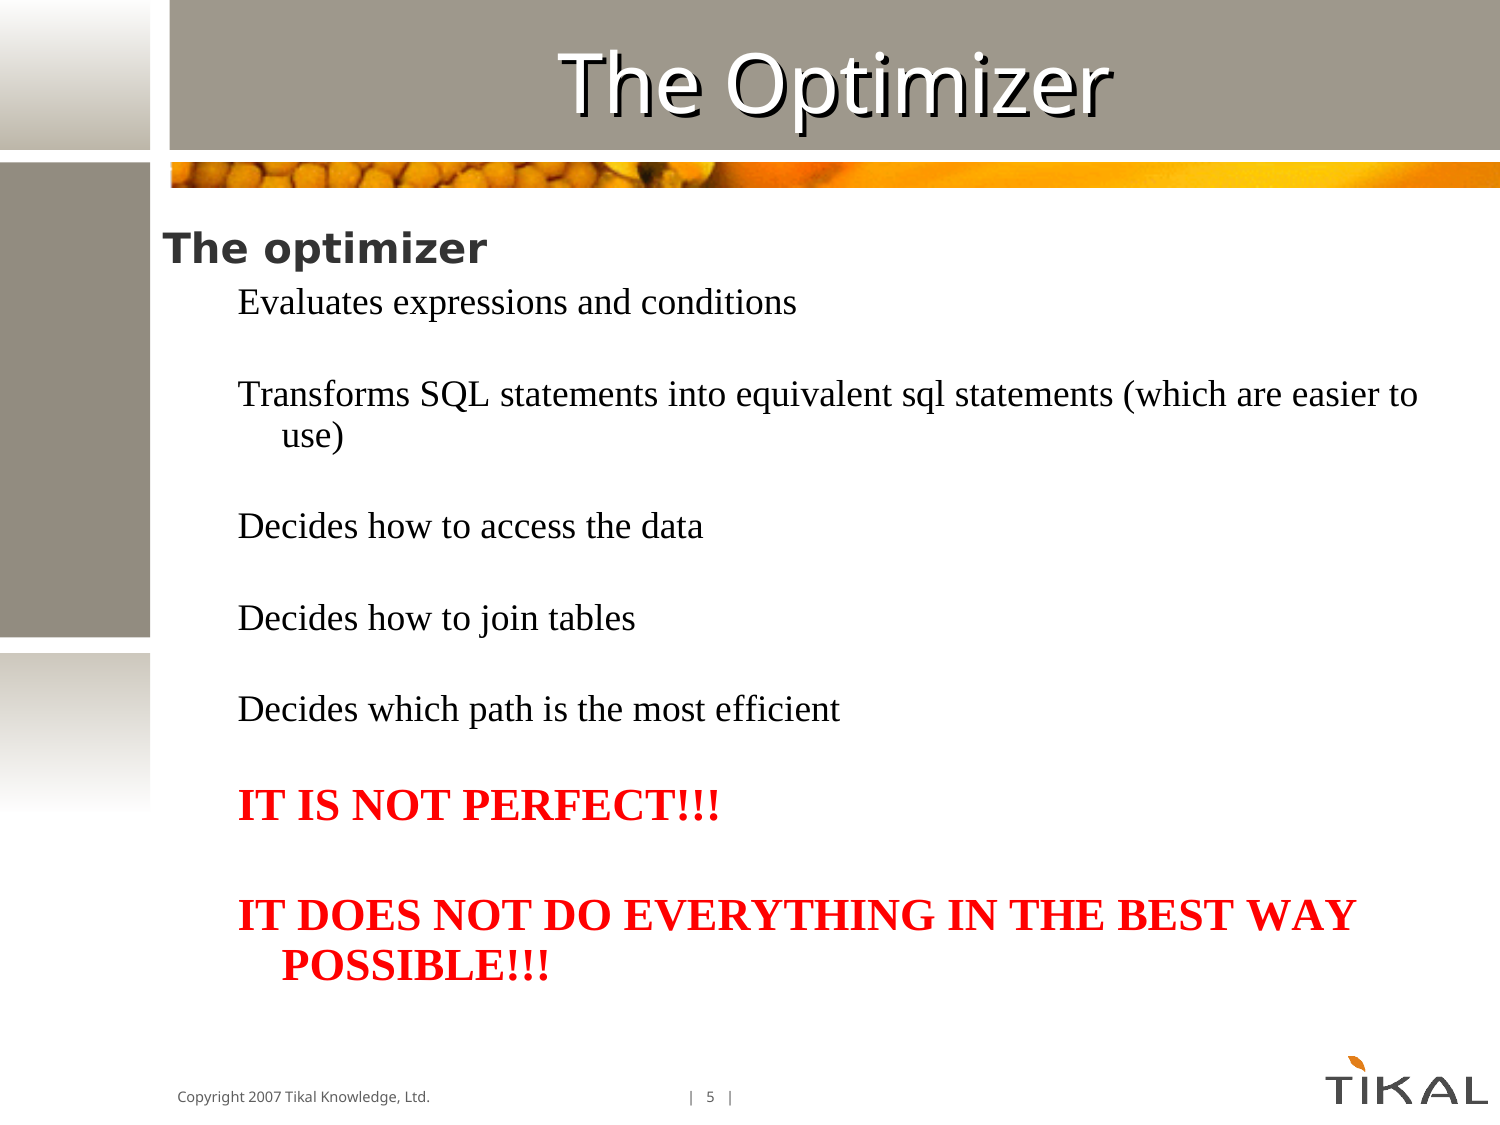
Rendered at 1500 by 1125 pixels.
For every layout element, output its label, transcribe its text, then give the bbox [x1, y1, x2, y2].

title The Optimizer [169, 0, 1499, 192]
picture [1312, 1034, 1500, 1125]
list The optimizer Evaluates expressions and conditions Transforms SQL statements into equivalent sql statements (which are easier to use) Decides how to access the data Decides how to join tables Decides which path is the most efficient IT IS NOT PERFECT!!! IT DOES NOT DO EVERYTHING IN THE BEST WAY POSSIBLE!!! [162, 224, 1473, 1021]
